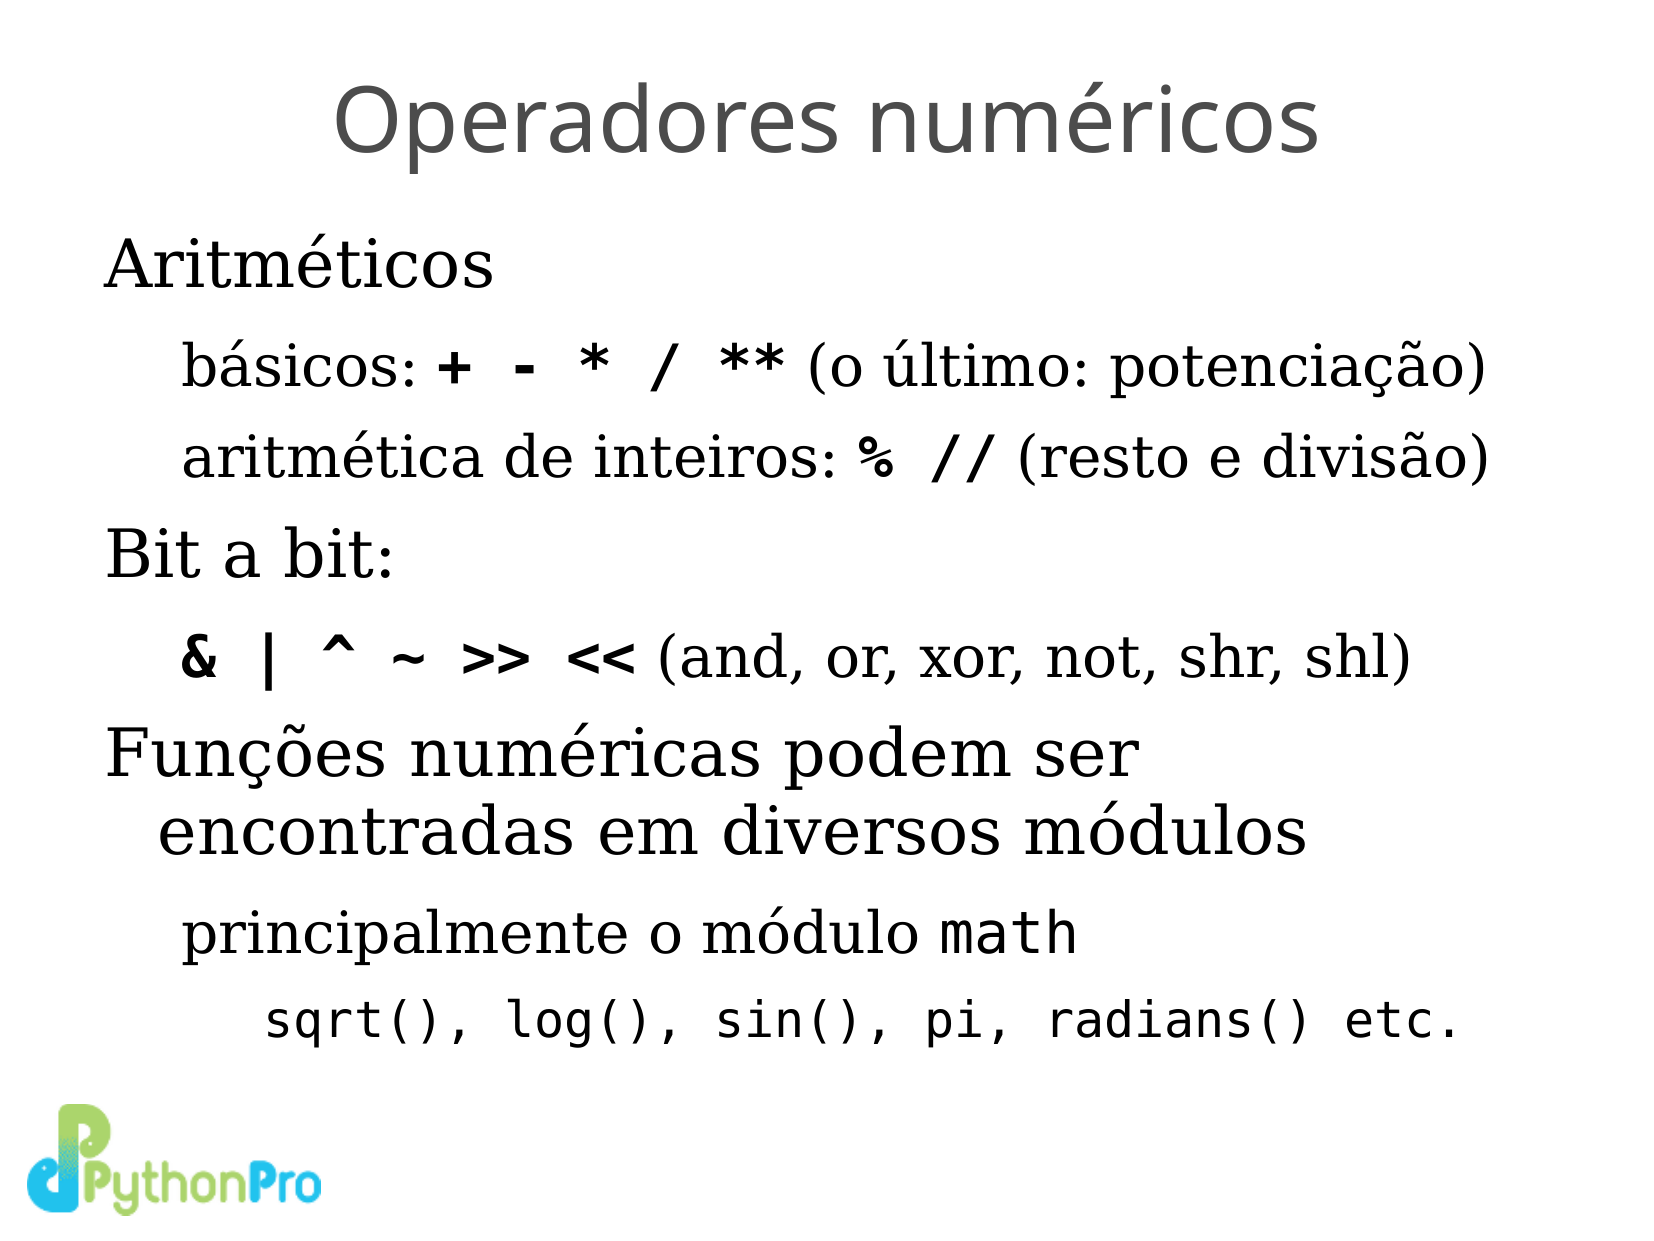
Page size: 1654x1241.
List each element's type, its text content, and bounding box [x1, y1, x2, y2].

title Operadores numéricos [82, 13, 1571, 222]
picture [27, 1104, 321, 1216]
list Aritméticos básicos: + - * / ** (o último: potenciação) aritmética de inteiros: % // (resto e divisão) Bit a bit: & | ^ ~ >> << (and, or, xor, not, shr, shl) Funções numéricas podem ser encontradas em diversos módulos principalmente o módulo math sqrt(), log(), sin(), pi, radians() etc. [86, 225, 1576, 1088]
